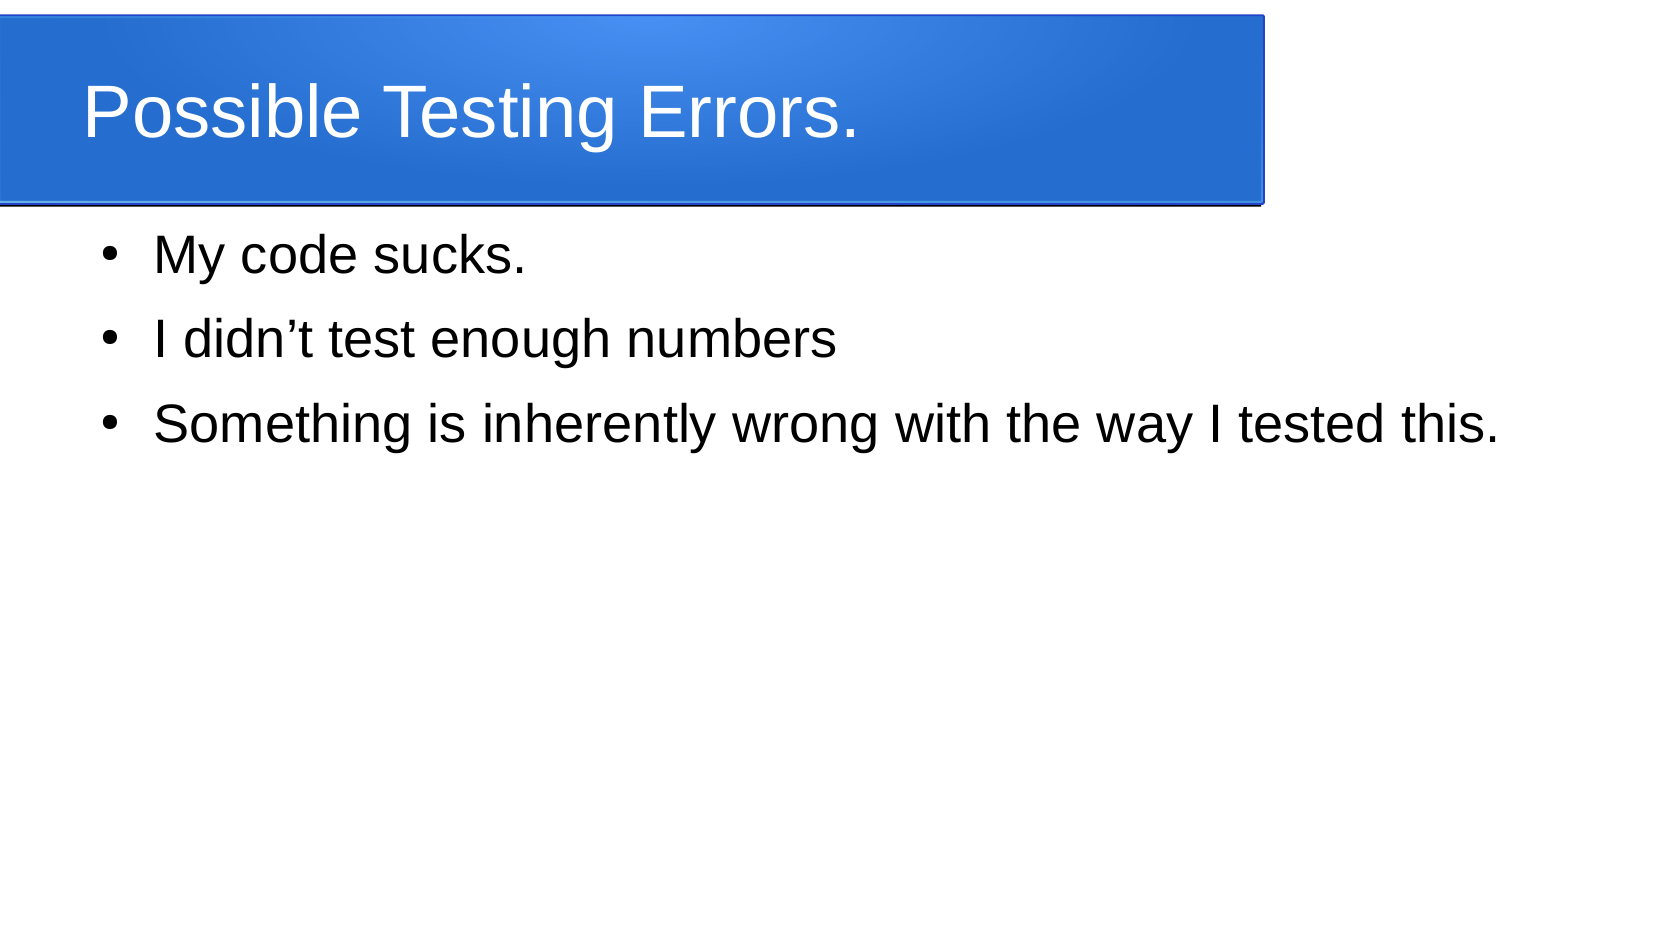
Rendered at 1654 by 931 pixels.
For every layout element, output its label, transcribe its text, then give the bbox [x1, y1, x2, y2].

list My code sucks. I didn’t test enough numbers Something is inherently wrong with the way I tested this. [82, 224, 1571, 764]
title Possible Testing Errors. [82, 35, 1235, 189]
